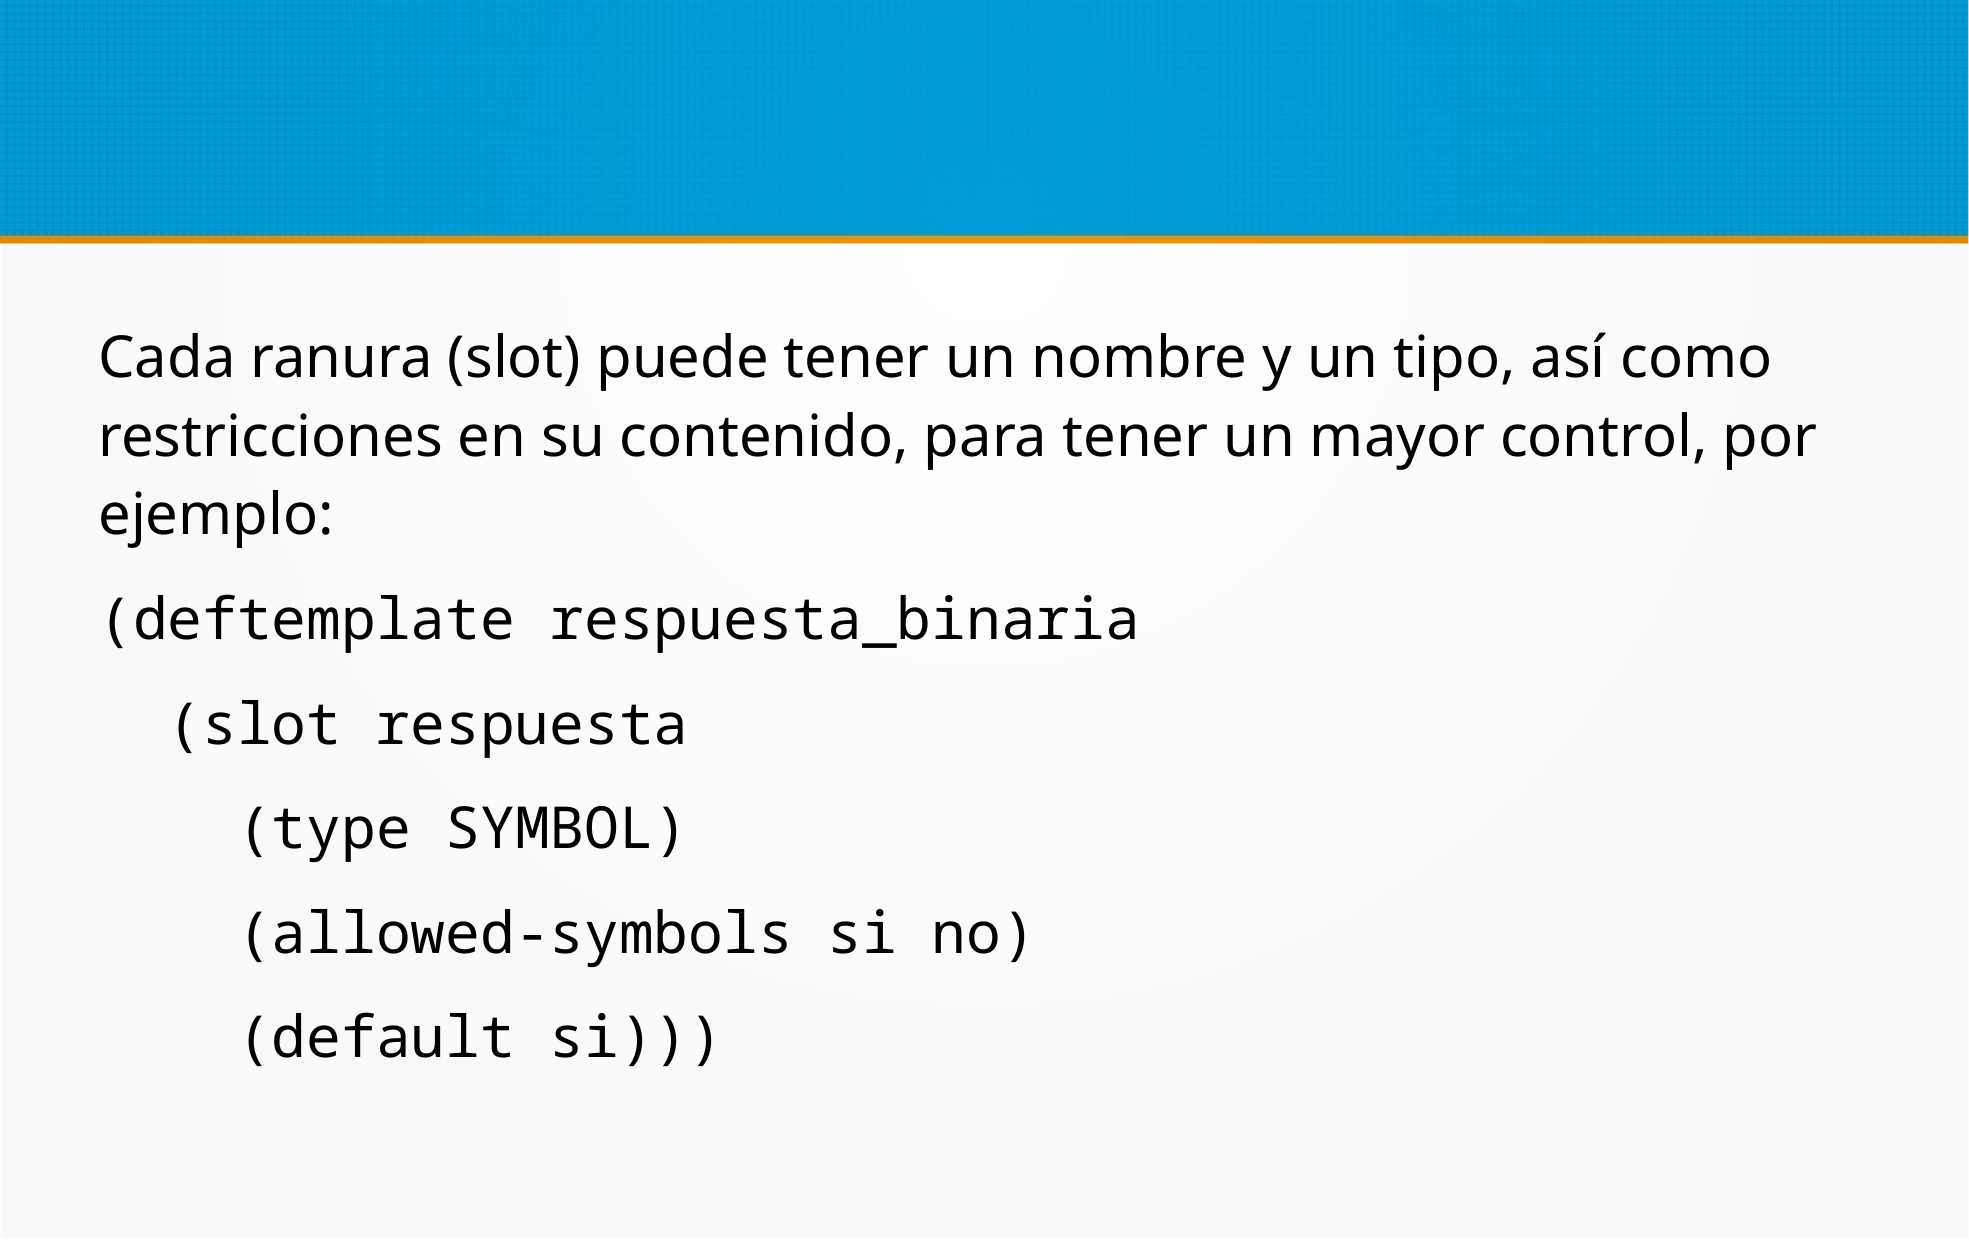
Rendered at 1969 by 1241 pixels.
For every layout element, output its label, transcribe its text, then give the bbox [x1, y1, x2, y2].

picture [0, 233, 1969, 1241]
list Cada ranura (slot) puede tener un nombre y un tipo, así como restricciones en su contenido, para tener un mayor control, por ejemplo: (deftemplate respuesta_binaria (slot respuesta (type SYMBOL) (allowed-symbols si no) (default si))) [98, 315, 1861, 1081]
